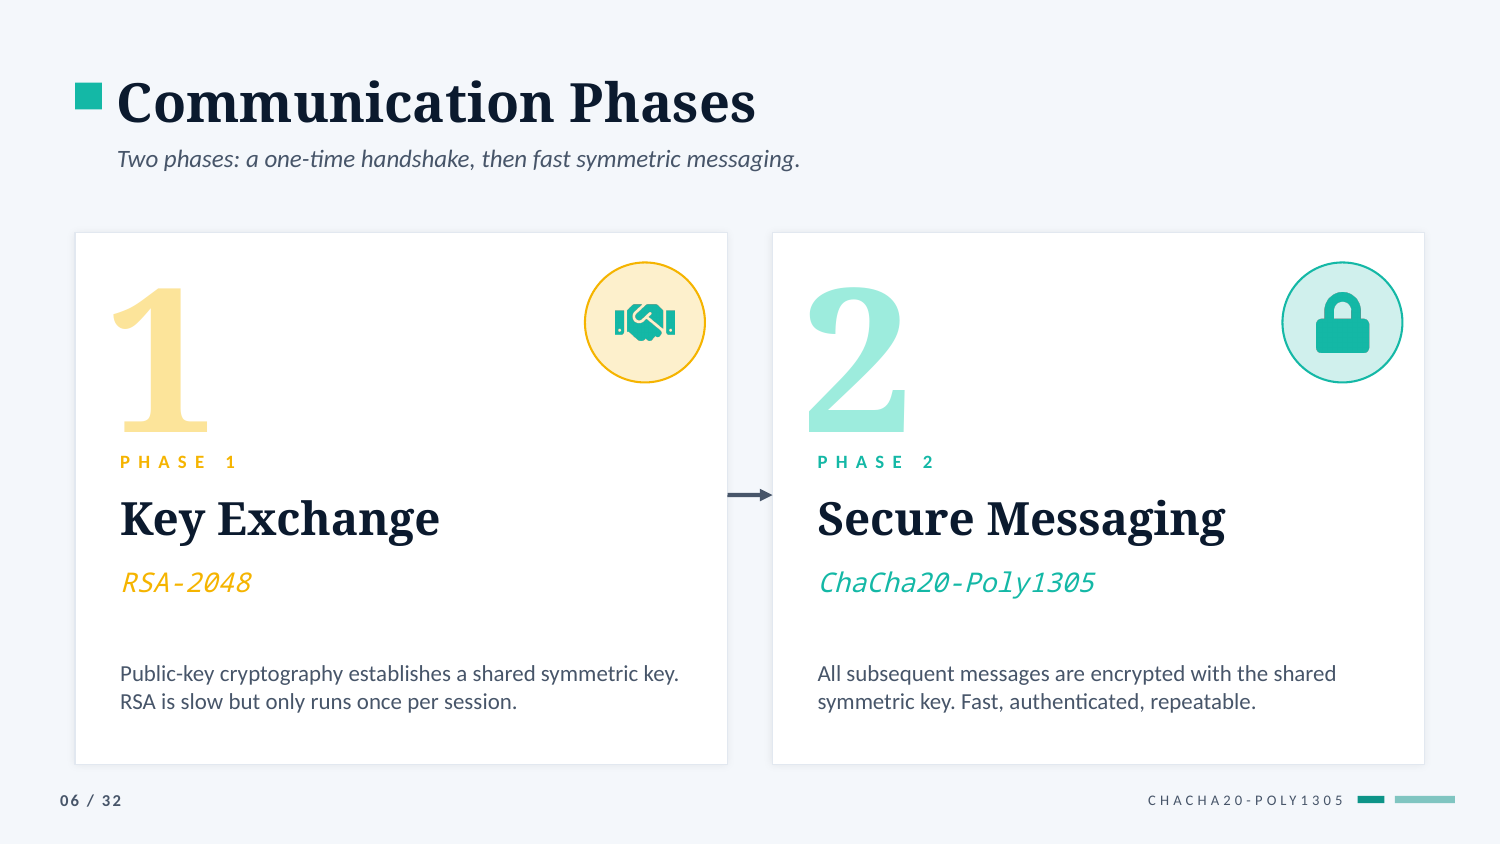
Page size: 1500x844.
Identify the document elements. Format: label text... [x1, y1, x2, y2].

text_box 2 [802, 232, 1013, 443]
text_box [1394, 795, 1455, 804]
text_box Communication Phases [116, 60, 1422, 142]
text_box CHACHA20-POLY1305 [1050, 780, 1343, 819]
text_box [772, 232, 1425, 765]
text_box Secure Messaging [817, 479, 1418, 555]
picture [615, 292, 675, 353]
text_box 1 [104, 232, 315, 443]
text_box RSA-2048 [119, 555, 720, 608]
text_box [75, 82, 102, 110]
text_box Key Exchange [119, 479, 720, 555]
text_box [75, 232, 728, 765]
text_box PHASE 1 [119, 442, 720, 479]
text_box All subsequent messages are encrypted with the shared symmetric key. Fast, authenticated, repeatable. [817, 615, 1418, 758]
text_box ChaCha20-Poly1305 [817, 555, 1418, 608]
text_box 06 / 32 [59, 780, 210, 819]
text_box Two phases: a one-time handshake, then fast symmetric messaging. [116, 142, 1422, 188]
text_box [1357, 795, 1385, 804]
picture [1312, 292, 1373, 353]
text_box Public-key cryptography establishes a shared symmetric key. RSA is slow but only runs once per session. [119, 615, 720, 758]
text_box PHASE 2 [817, 442, 1418, 479]
